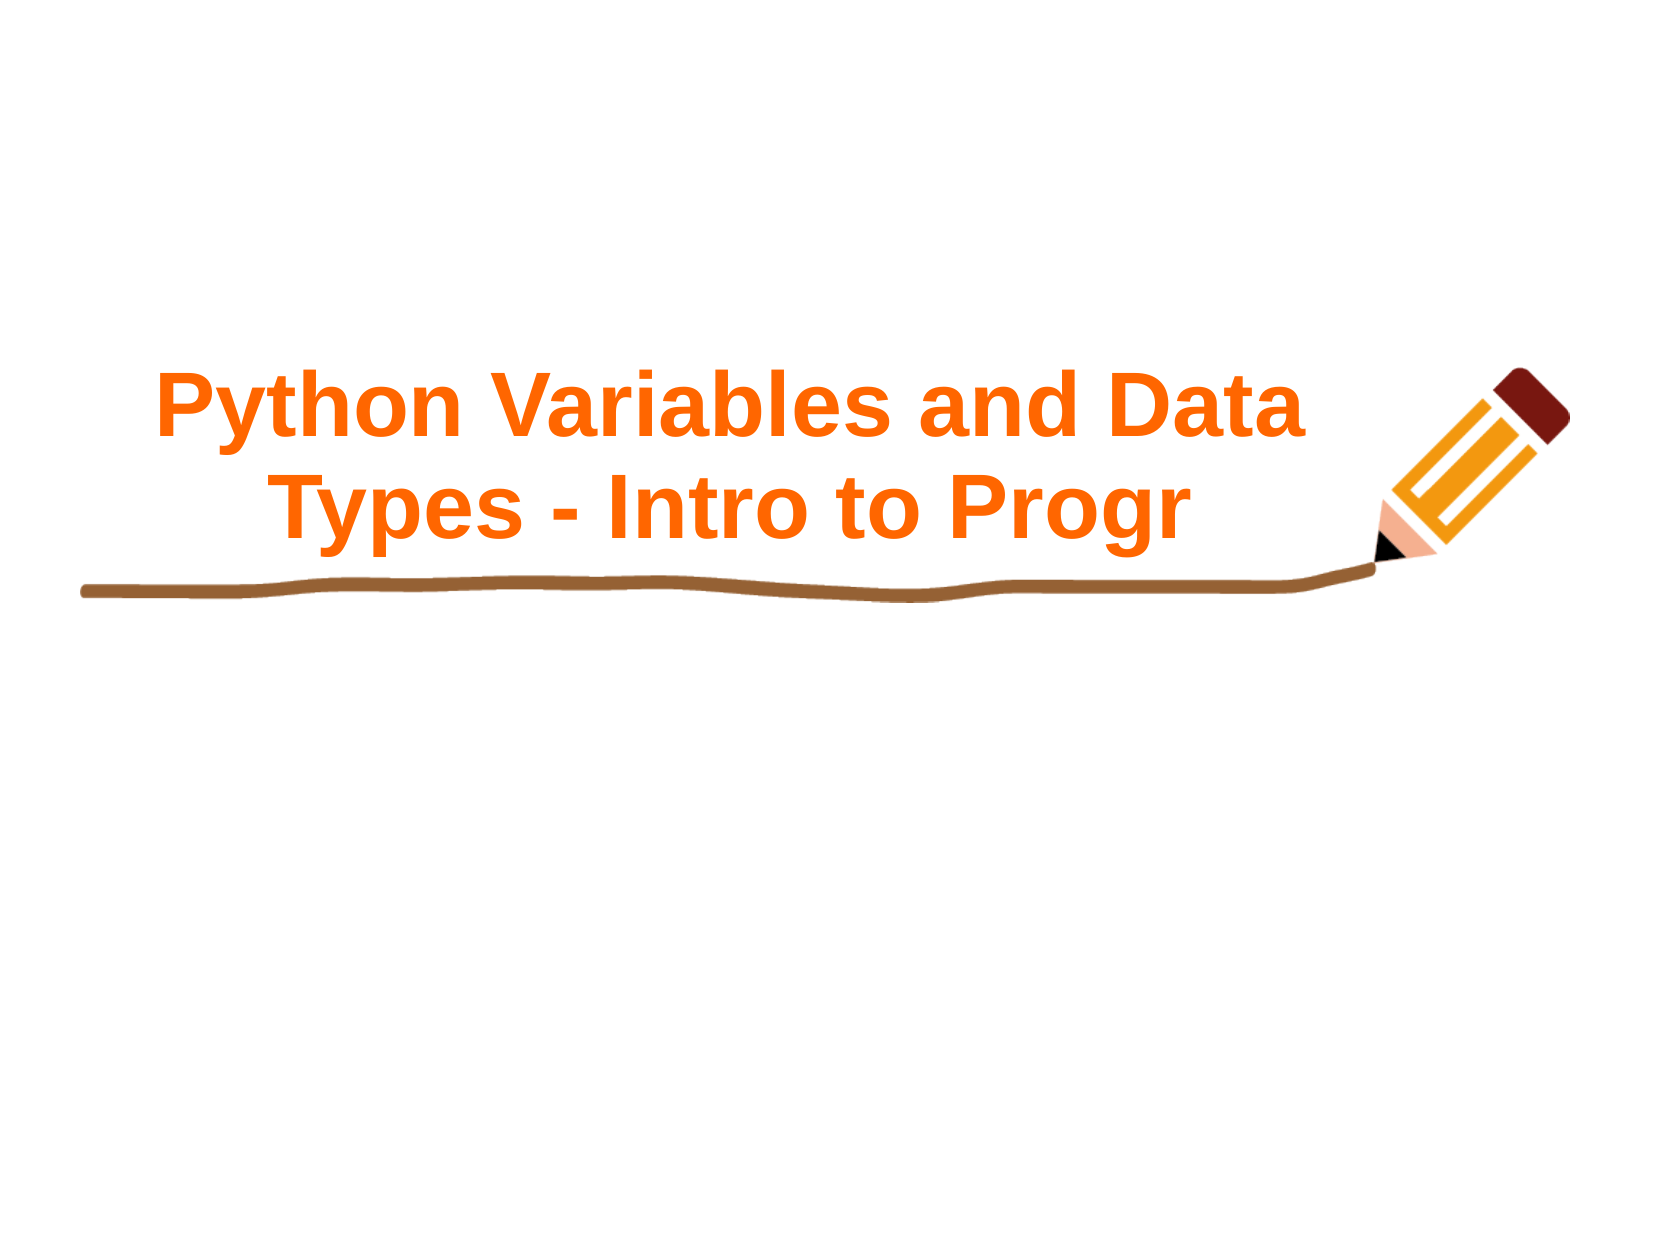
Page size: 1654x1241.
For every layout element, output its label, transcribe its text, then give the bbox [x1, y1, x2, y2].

picture [80, 367, 1570, 603]
title Python Variables and Data Types - Intro to Progr [82, 352, 1379, 560]
